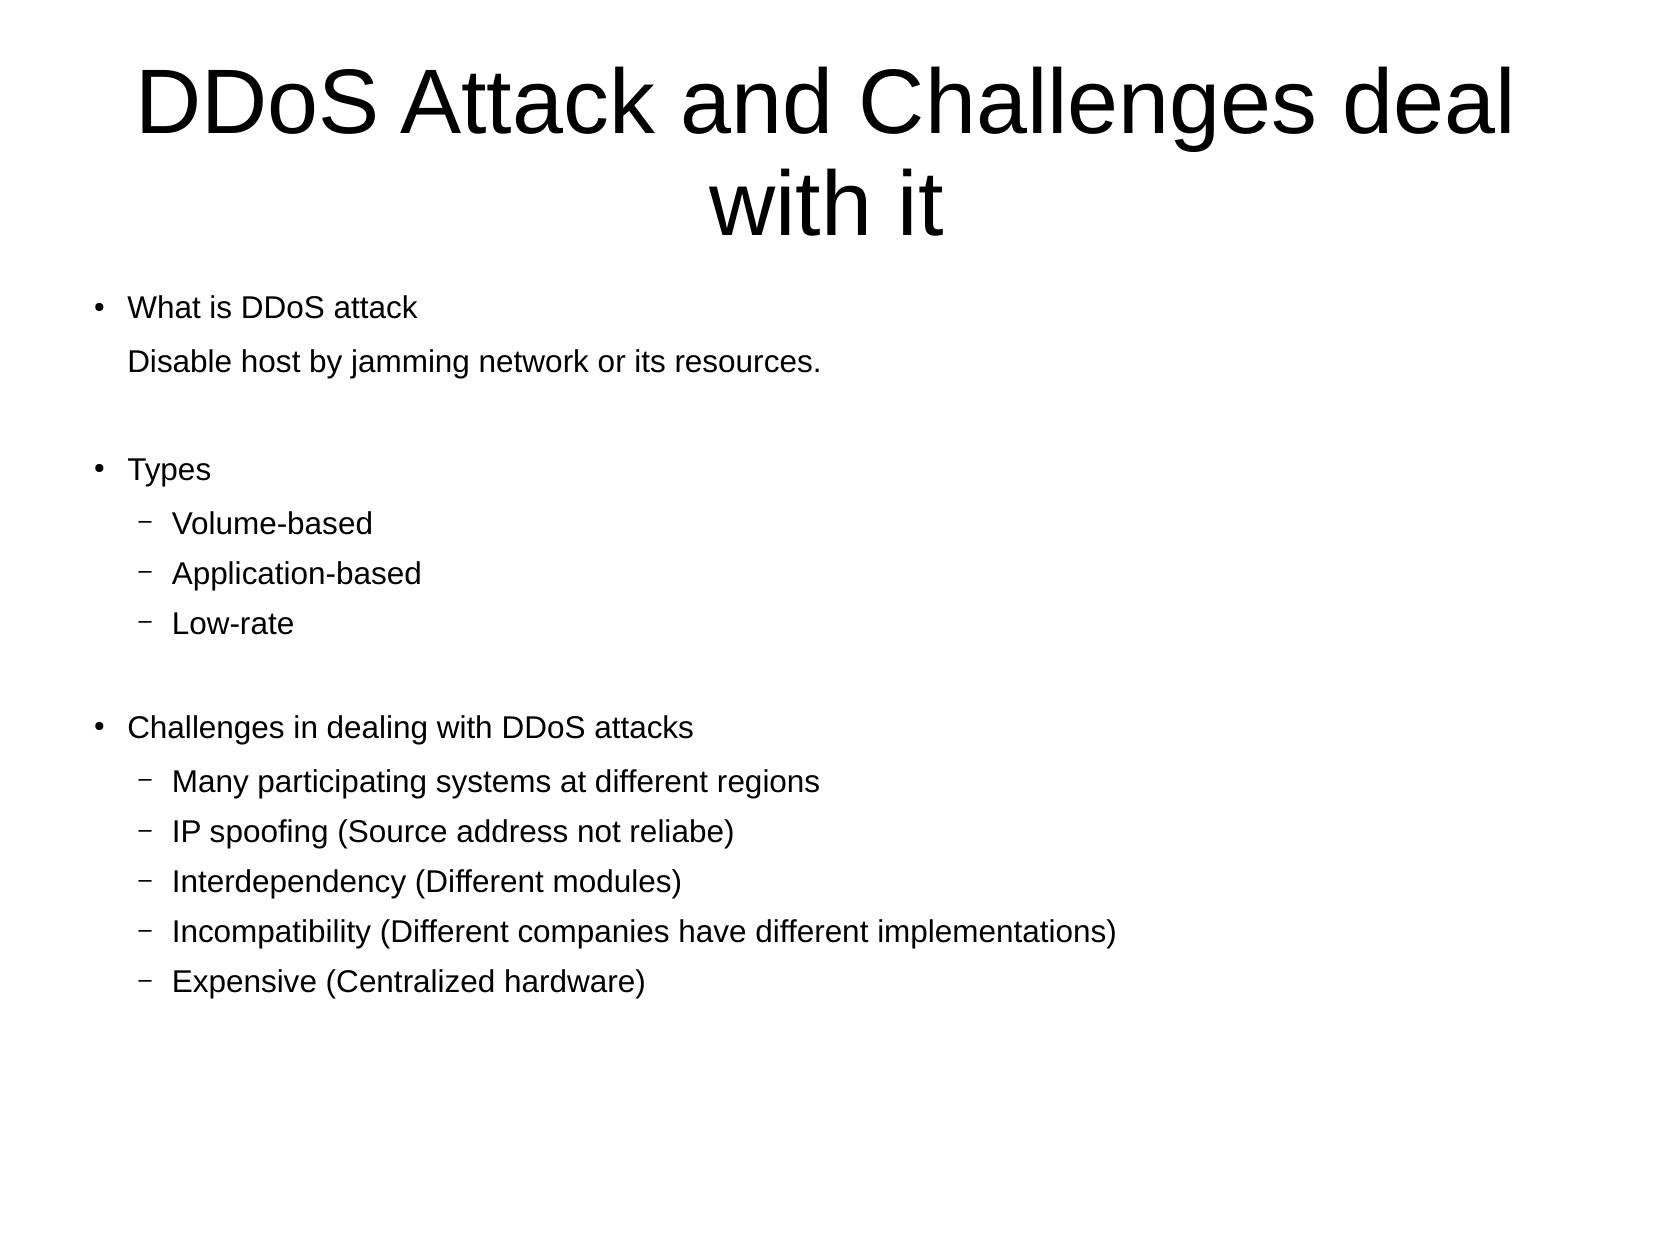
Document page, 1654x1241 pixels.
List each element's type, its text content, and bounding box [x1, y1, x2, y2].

list What is DDoS attack Disable host by jamming network or its resources. Types Volume-based Application-based Low-rate Challenges in dealing with DDoS attacks Many participating systems at different regions IP spoofing (Source address not reliabe) Interdependency (Different modules) Incompatibility (Different companies have different implementations) Expensive (Centralized hardware) [82, 290, 1571, 1010]
title DDoS Attack and Challenges deal with it [82, 49, 1571, 257]
